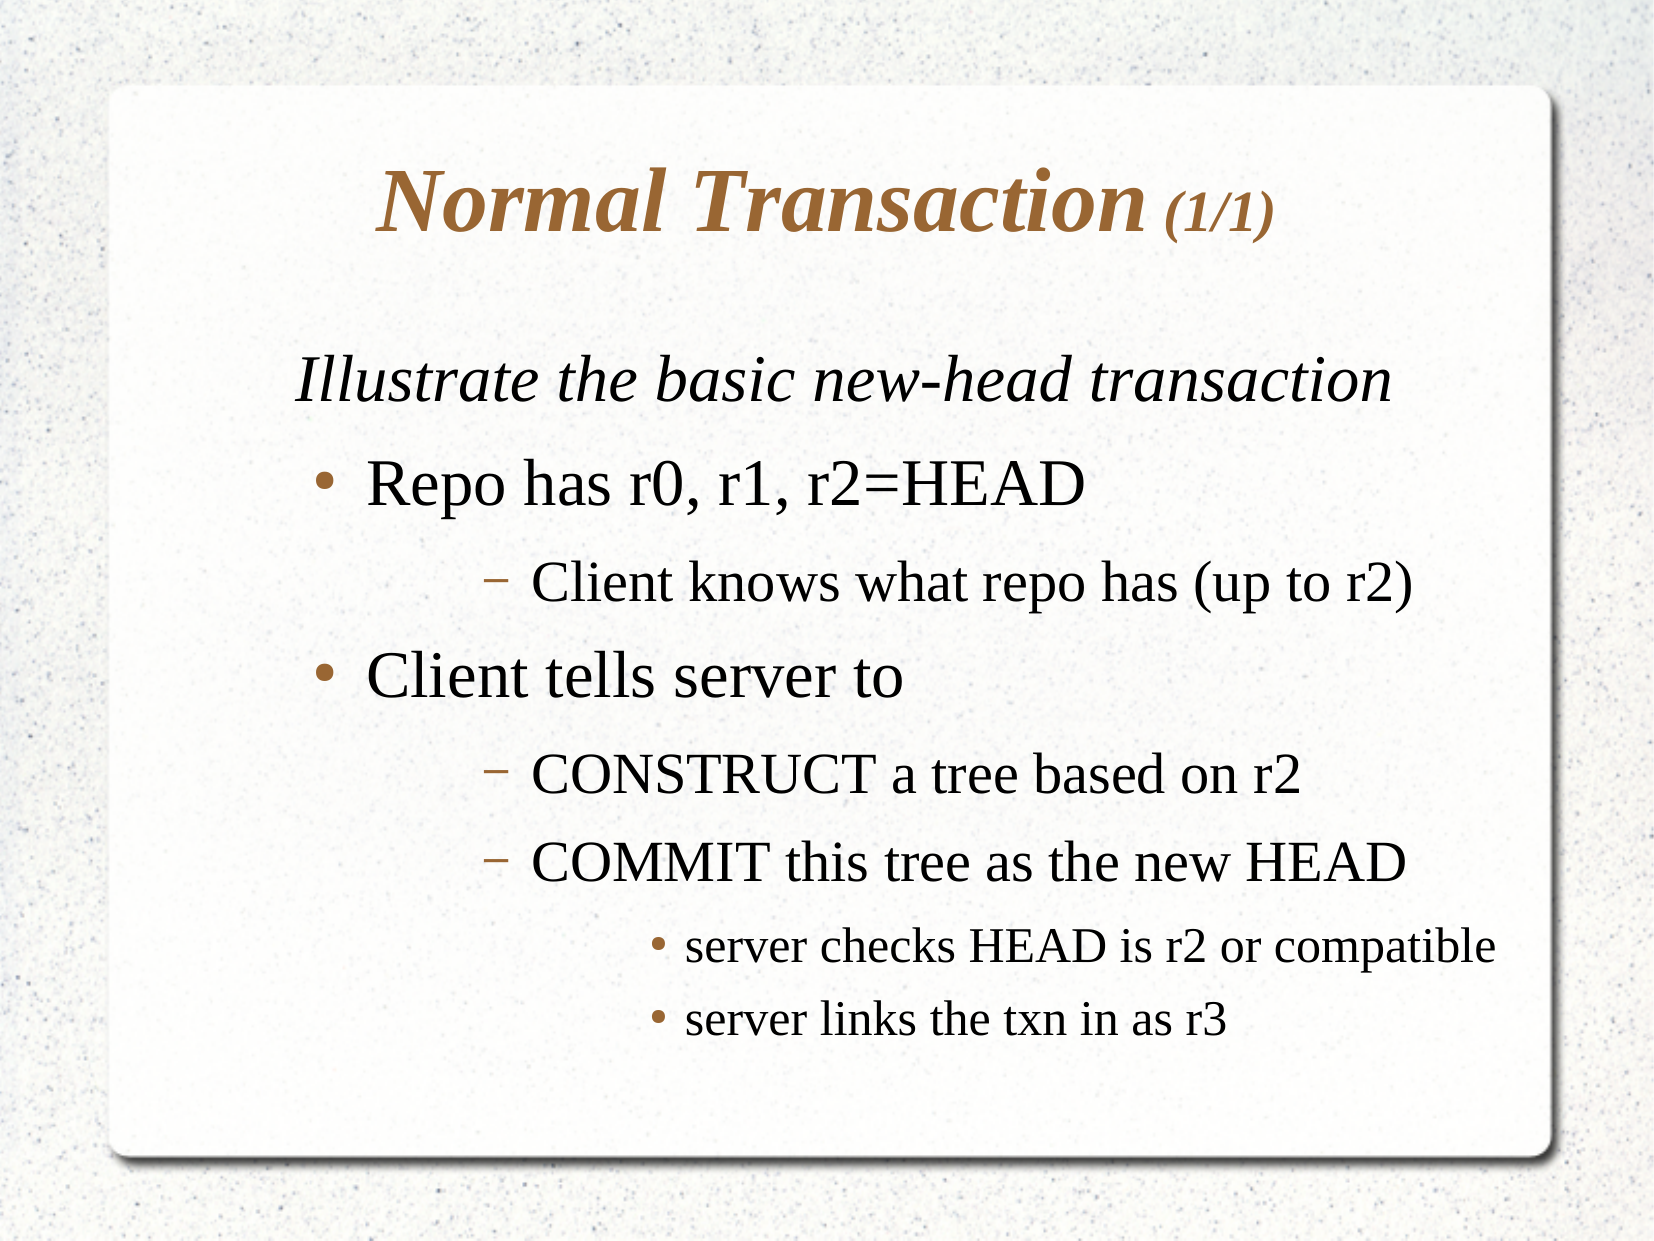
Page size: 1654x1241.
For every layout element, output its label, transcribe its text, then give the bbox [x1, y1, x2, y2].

picture [0, 0, 1654, 1241]
list Illustrate the basic new-head transaction Repo has r0, r1, r2=HEAD Client knows what repo has (up to r2) Client tells server to CONSTRUCT a tree based on r2 COMMIT this tree as the new HEAD server checks HEAD is r2 or compatible server links the txn in as r3 [295, 342, 1654, 1161]
title Normal Transaction (1/1) [118, 96, 1536, 304]
